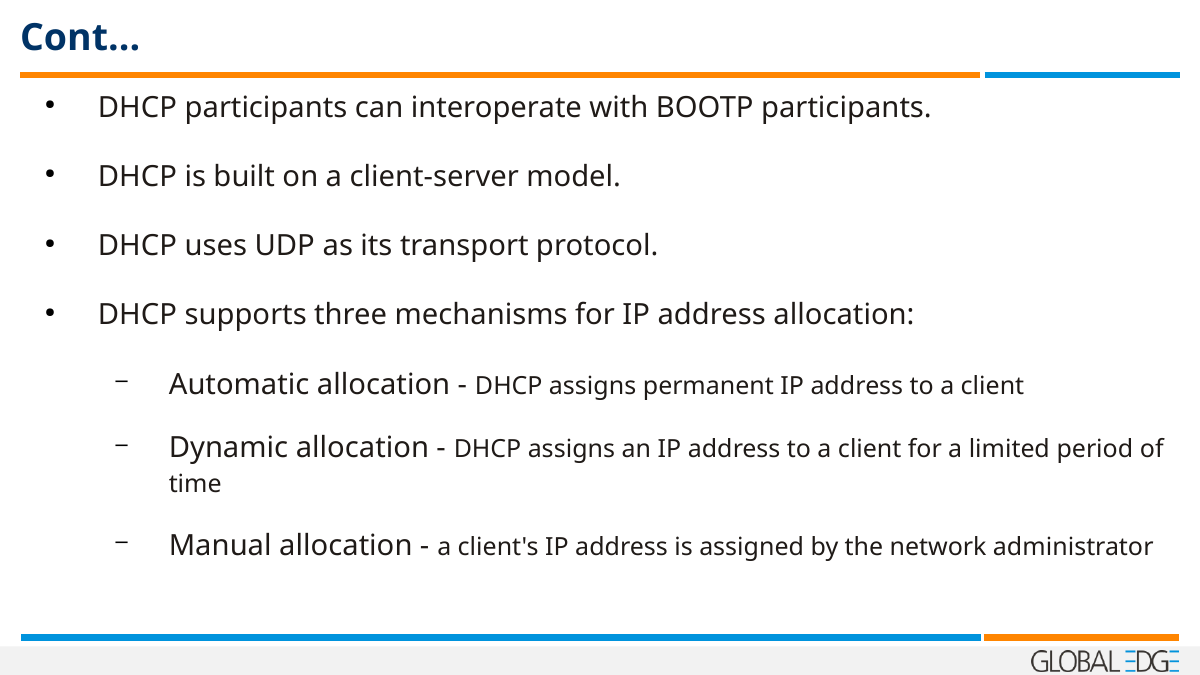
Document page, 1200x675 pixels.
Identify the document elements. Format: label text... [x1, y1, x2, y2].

title Cont... [12, 9, 1088, 63]
list DHCP participants can interoperate with BOOTP participants. DHCP is built on a client-server model. DHCP uses UDP as its transport protocol. DHCP supports three mechanisms for IP address allocation: Automatic allocation - DHCP assigns permanent IP address to a client Dynamic allocation - DHCP assigns an IP address to a client for a limited period of time Manual allocation - a client's IP address is assigned by the network administrator [27, 85, 1185, 618]
picture [1031, 650, 1179, 672]
